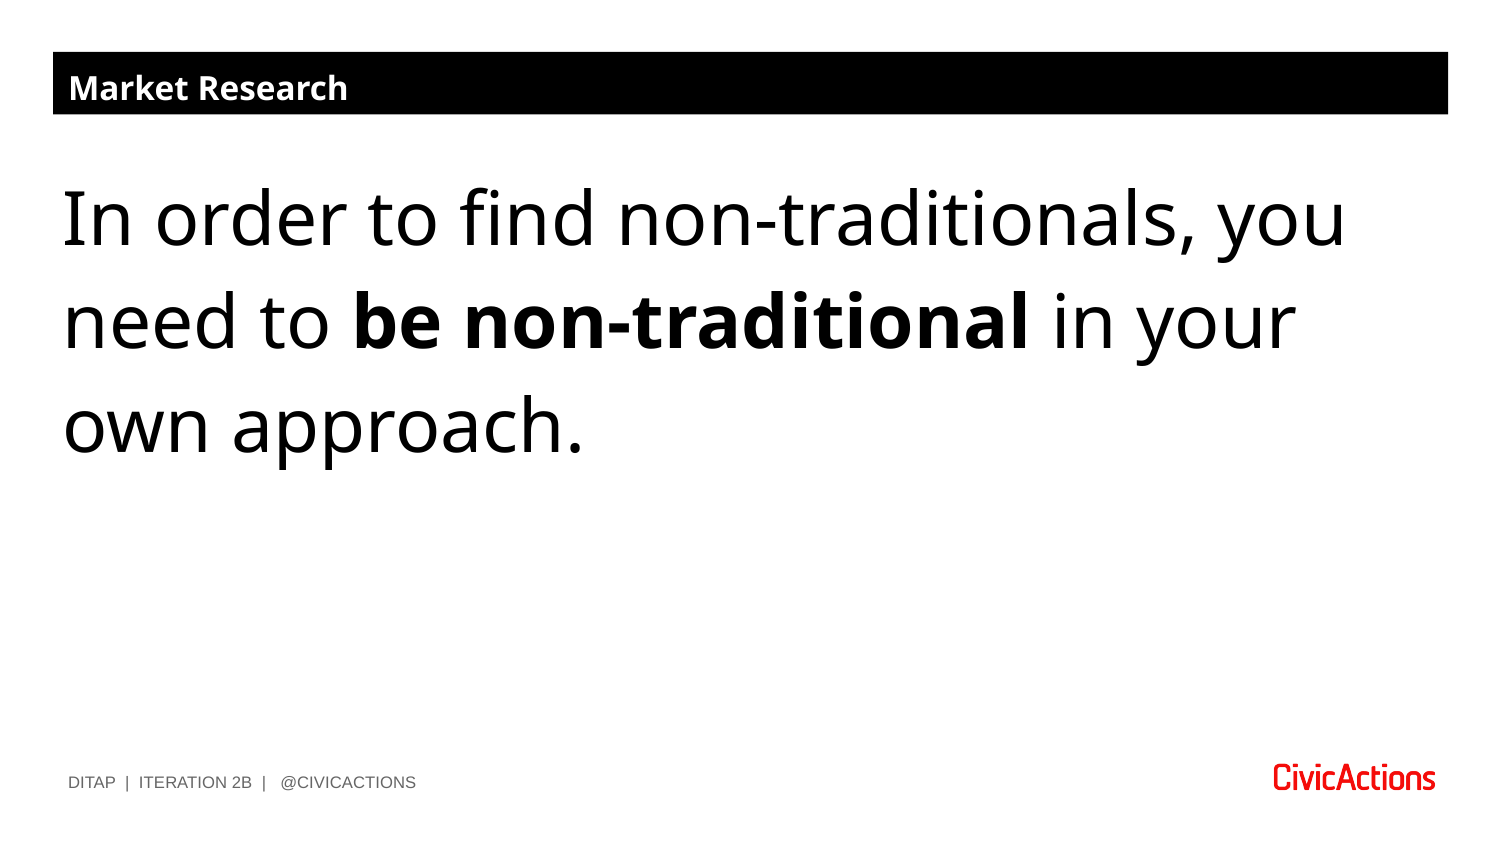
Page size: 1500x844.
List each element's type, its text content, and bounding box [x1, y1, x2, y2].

picture [1271, 758, 1438, 795]
title Market Research [53, 51, 1449, 115]
list In order to find non-traditionals, you need to be non-traditional in your own approach. [53, 147, 1449, 742]
